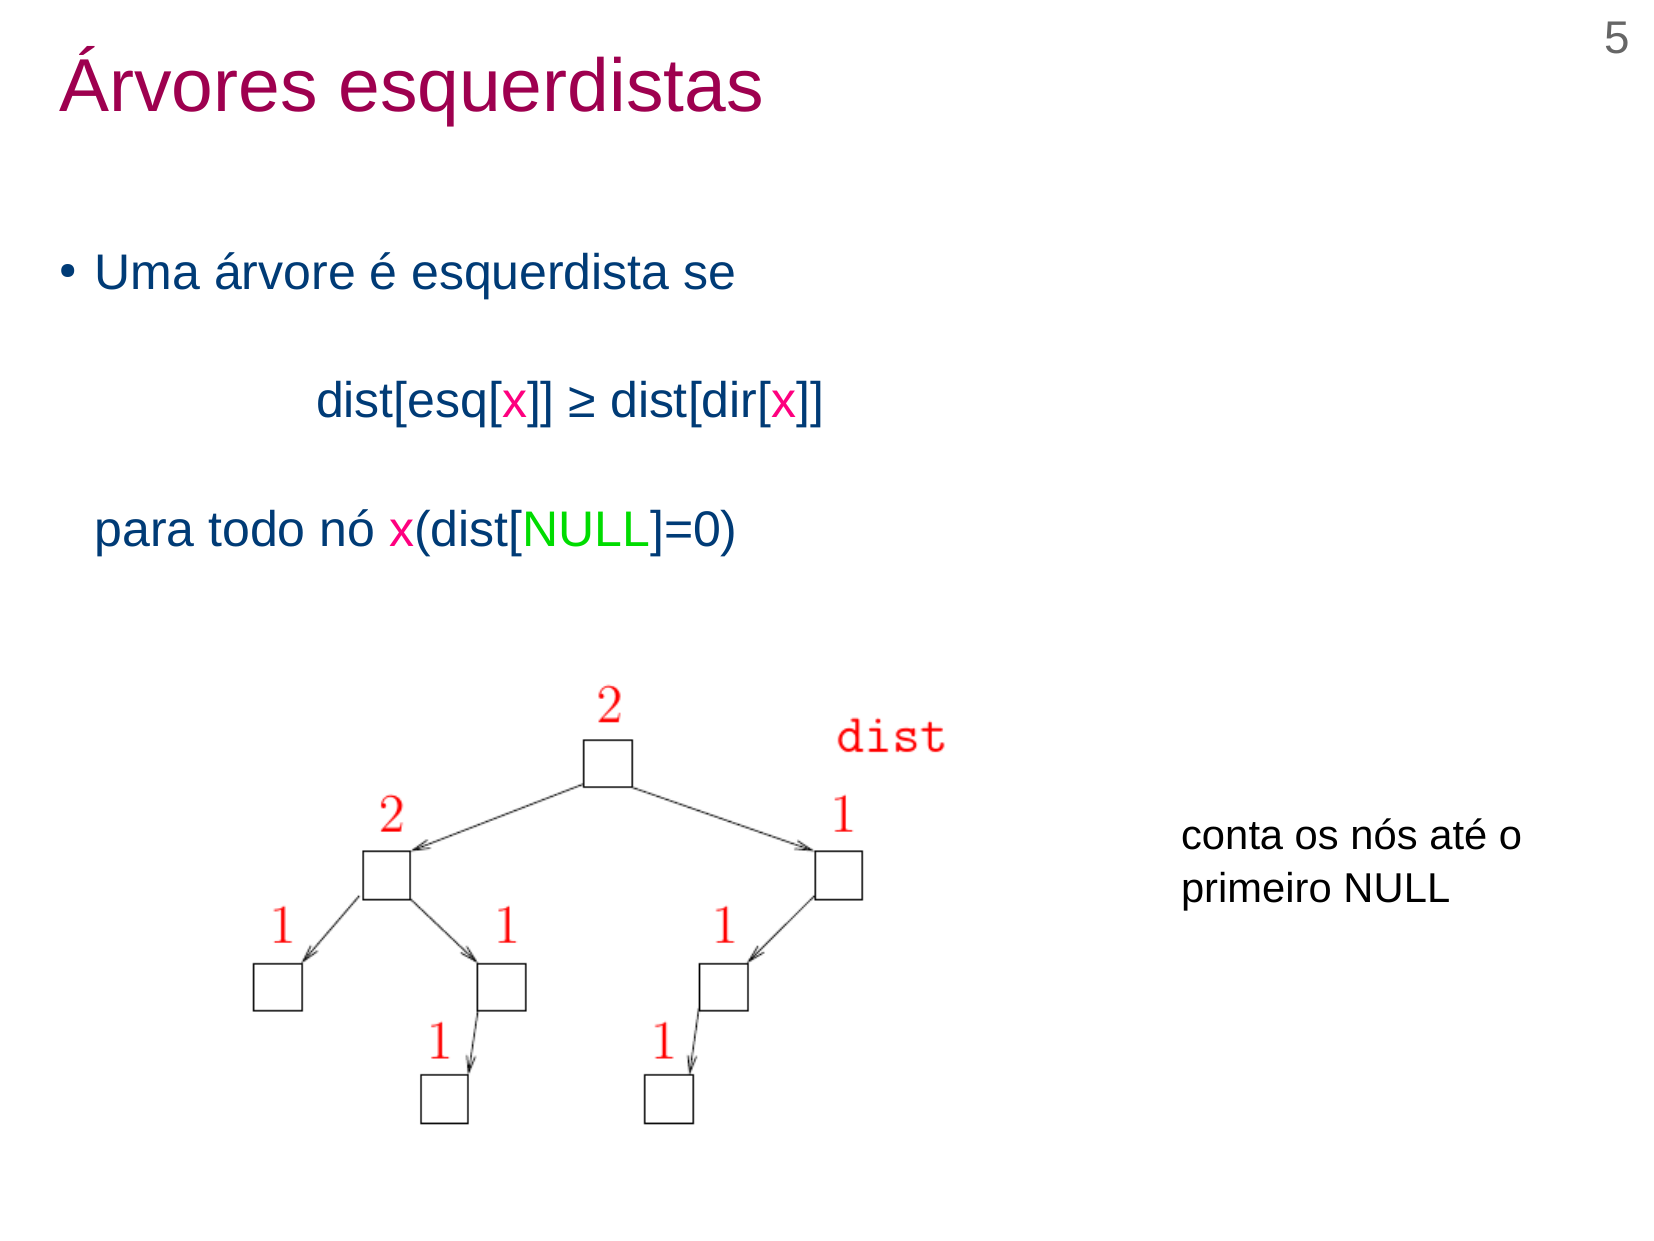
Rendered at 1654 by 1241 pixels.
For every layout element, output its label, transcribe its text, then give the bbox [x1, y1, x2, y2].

list Uma árvore é esquerdista se dist[esq[x]] ≥ dist[dir[x]] para todo nó x(dist[NULL]=0) [59, 236, 1595, 1211]
text_box conta os nós até o primeiro NULL [1166, 797, 1565, 945]
picture [250, 663, 954, 1137]
title Árvores esquerdistas [59, 29, 1595, 148]
